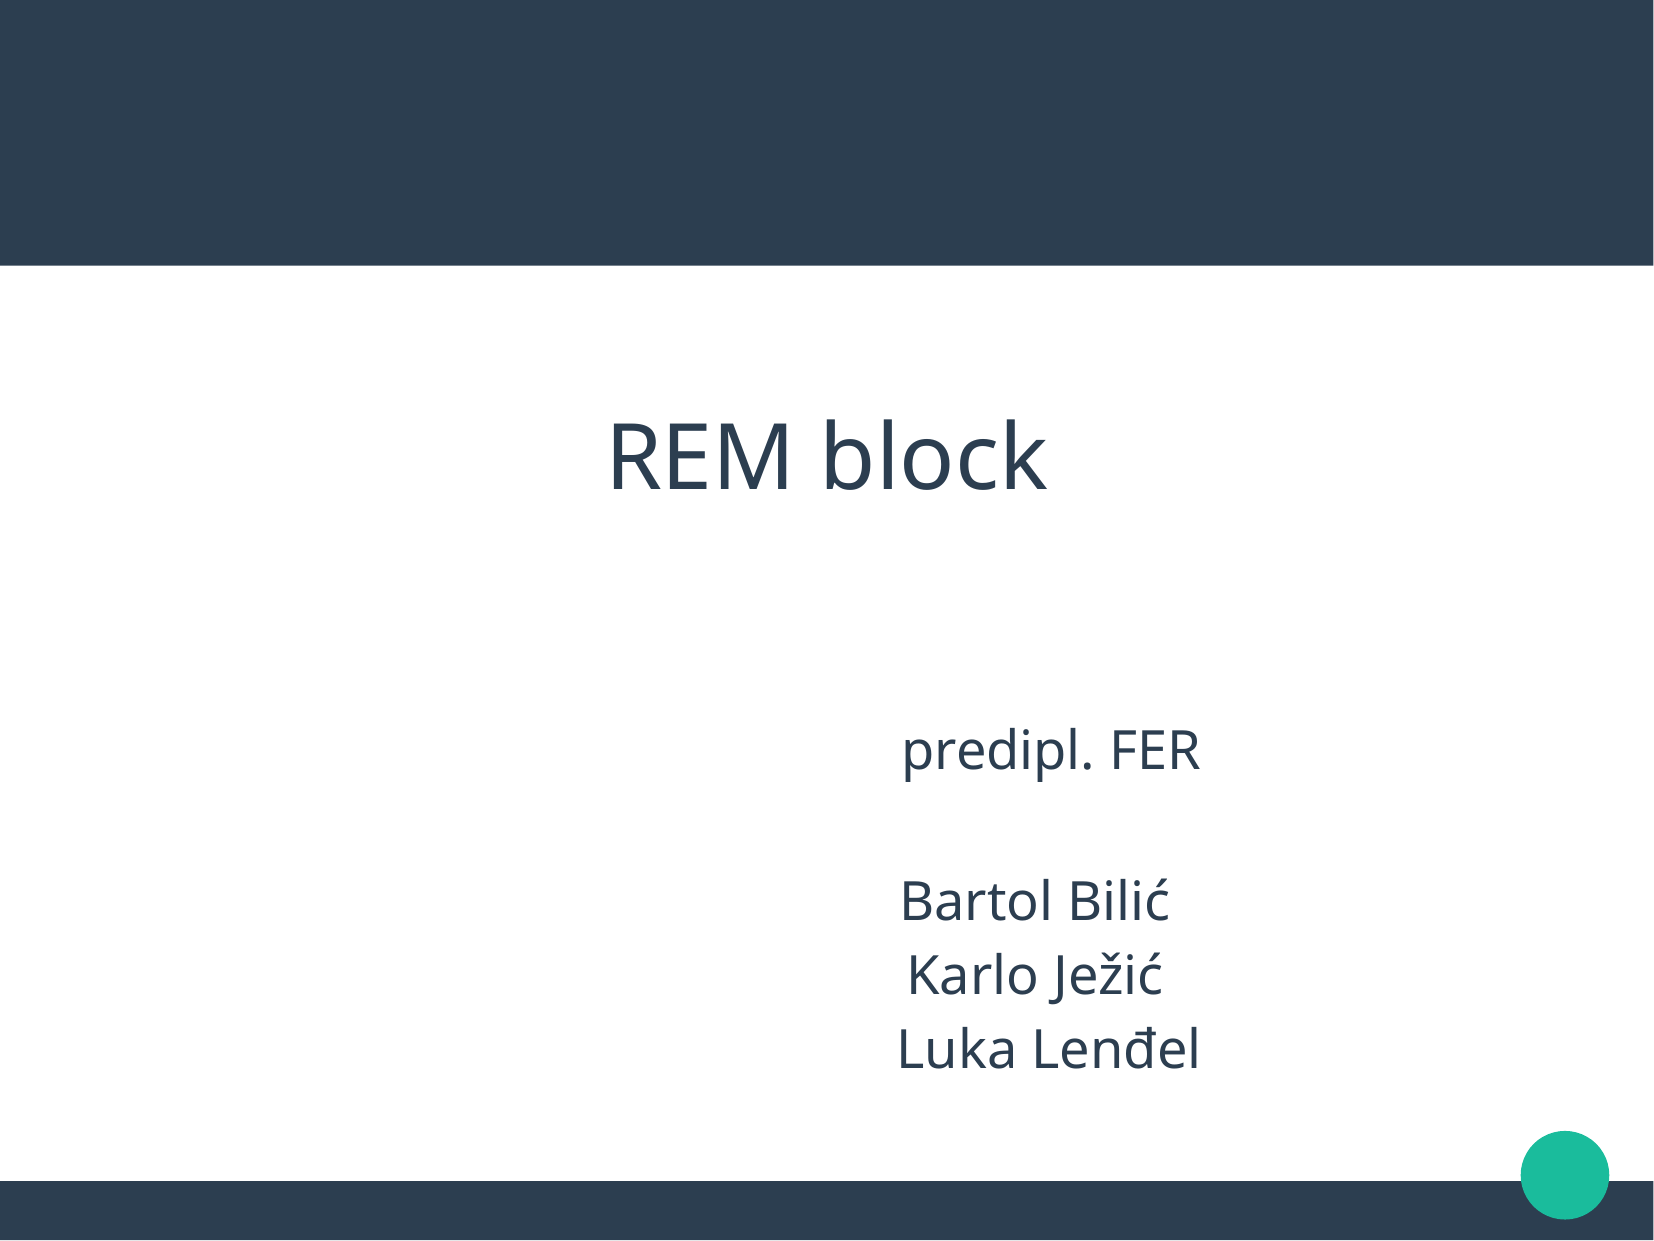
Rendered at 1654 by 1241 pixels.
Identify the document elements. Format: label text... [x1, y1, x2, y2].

subtitle REM block predipl. FER Bartol Bilić Karlo Ježić Luka Lenđel [59, 324, 1595, 1152]
